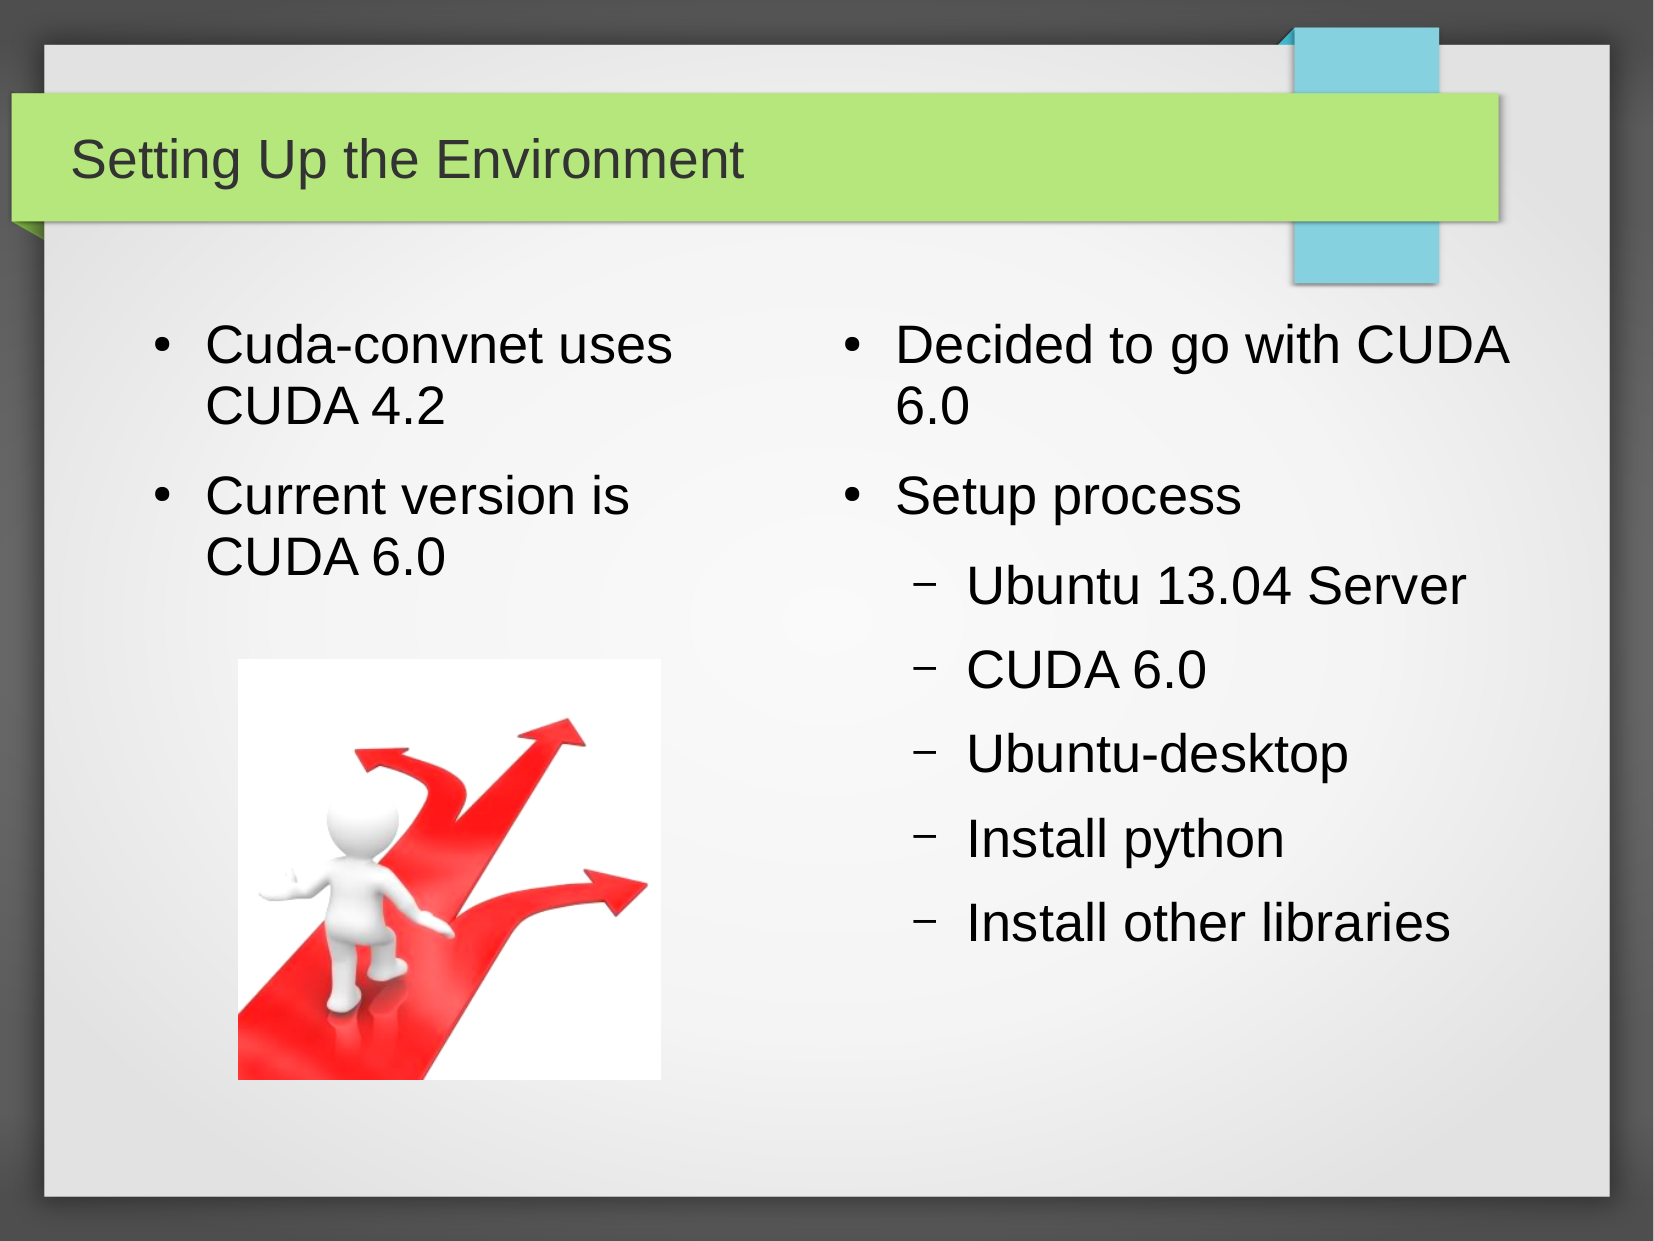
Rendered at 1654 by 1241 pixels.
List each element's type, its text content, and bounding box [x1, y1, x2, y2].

title Setting Up the Environment [70, 106, 1229, 213]
list Decided to go with CUDA 6.0 Setup process Ubuntu 13.04 Server CUDA 6.0 Ubuntu-desktop Install python Install other libraries [825, 315, 1536, 1035]
picture [0, 0, 1654, 1241]
list Cuda-convnet uses CUDA 4.2 Current version is CUDA 6.0 [135, 315, 796, 1035]
